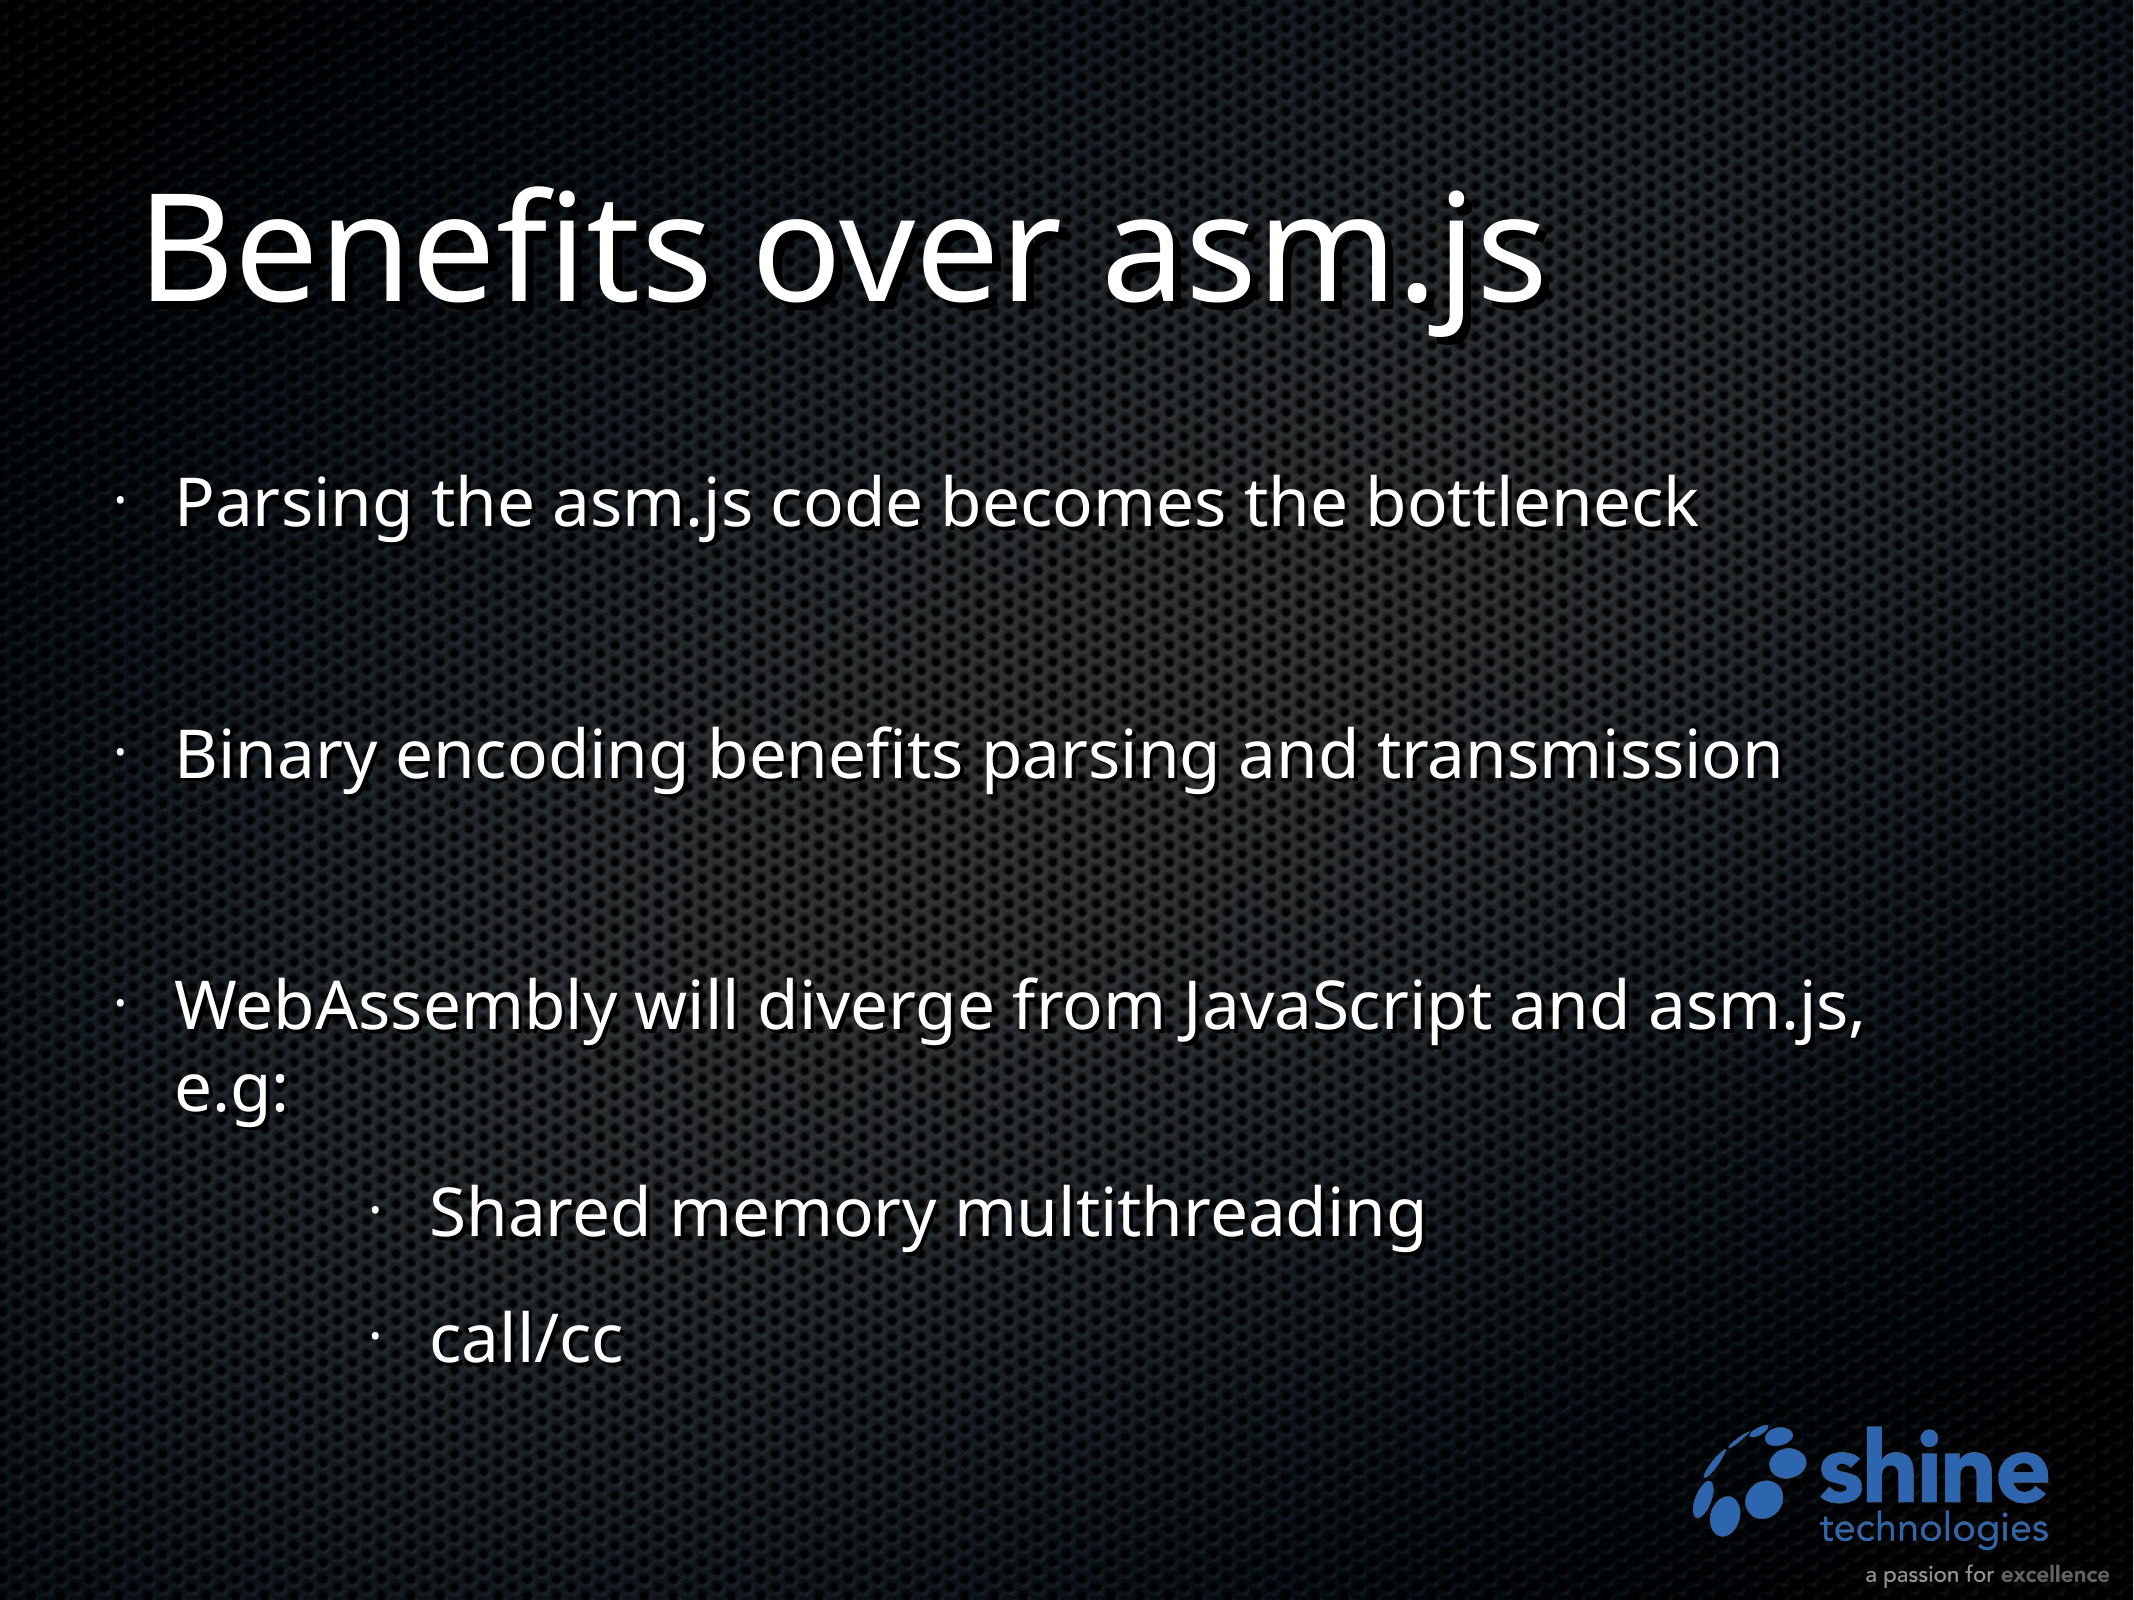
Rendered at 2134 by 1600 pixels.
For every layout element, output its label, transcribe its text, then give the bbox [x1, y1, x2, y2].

picture [0, 0, 2134, 1600]
title Benefits over asm.js [129, 41, 2005, 442]
list Parsing the asm.js code becomes the bottleneck Binary encoding benefits parsing and transmission WebAssembly will diverge from JavaScript and asm.js, e.g: Shared memory multithreading call/cc [106, 448, 1982, 1387]
